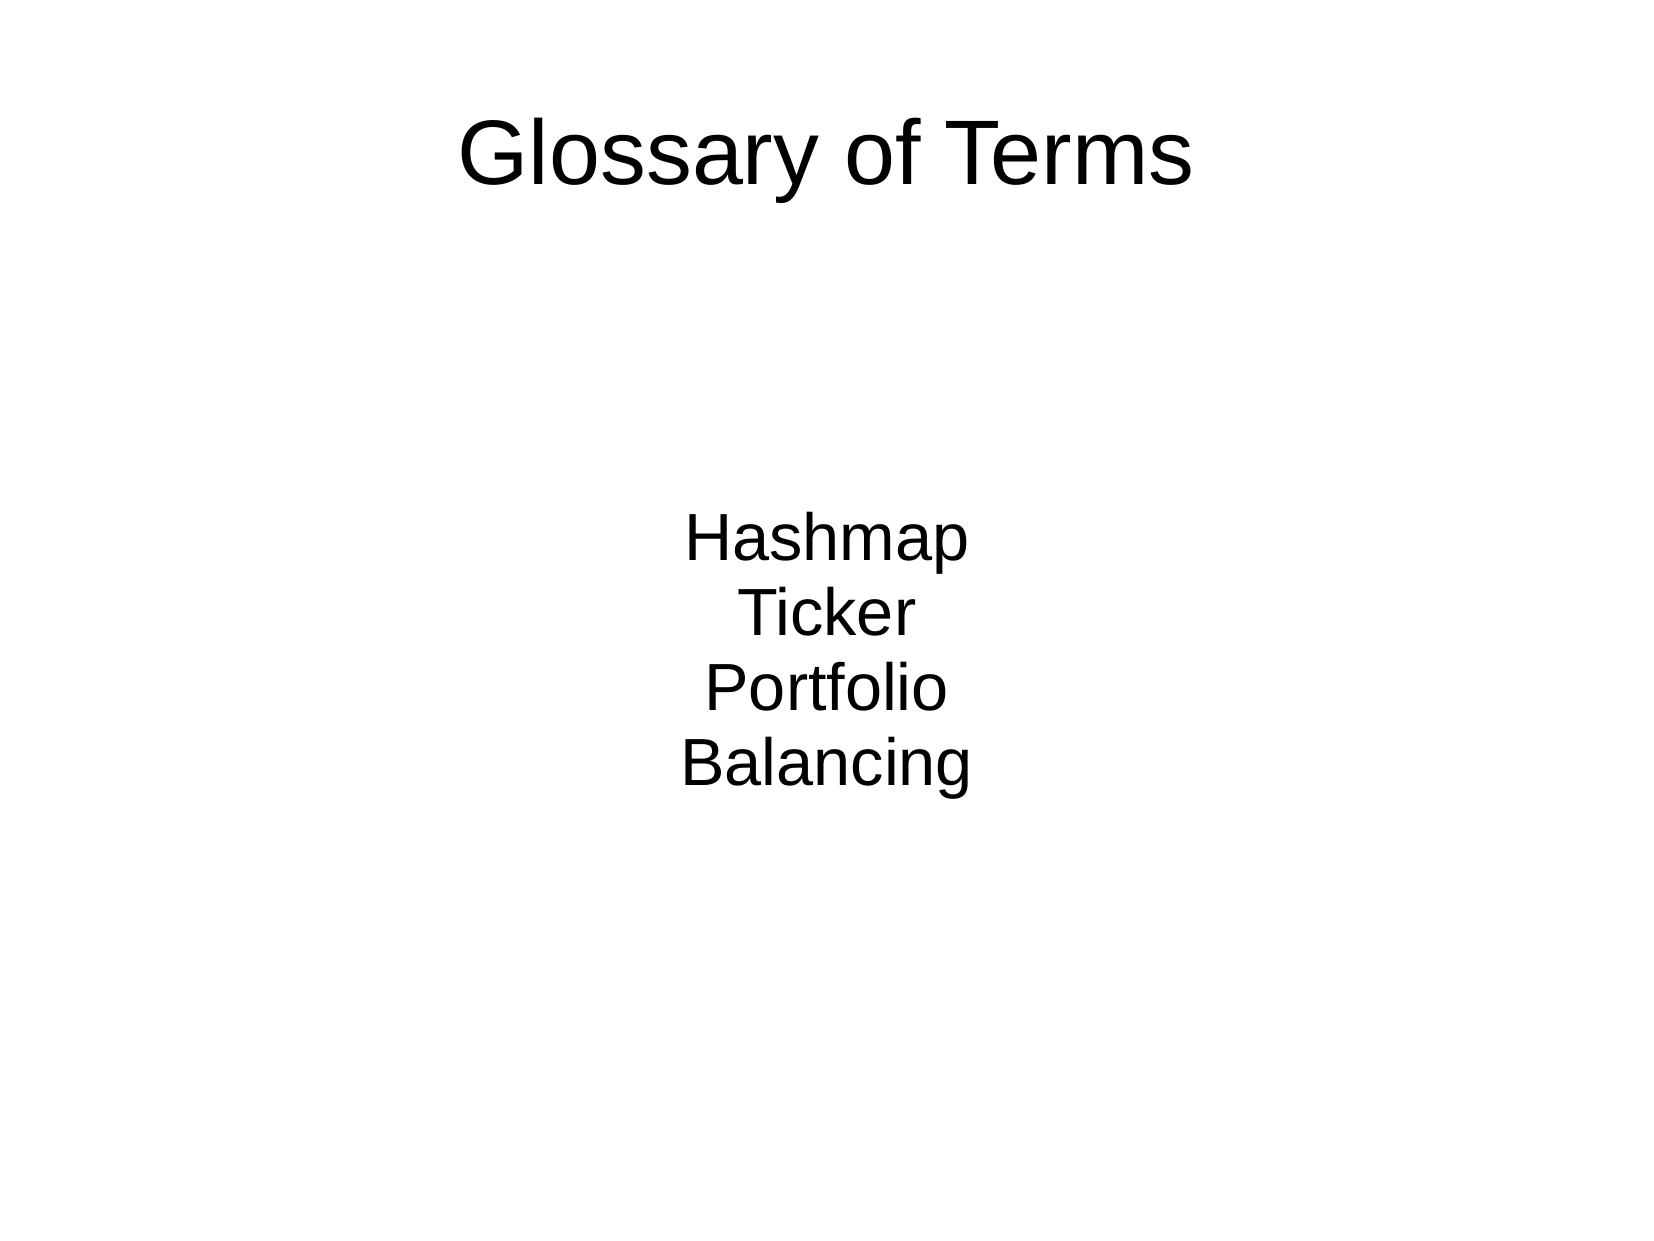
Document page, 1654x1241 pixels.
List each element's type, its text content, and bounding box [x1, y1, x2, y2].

subtitle Hashmap Ticker Portfolio Balancing [82, 290, 1571, 1010]
title Glossary of Terms [82, 49, 1571, 257]
